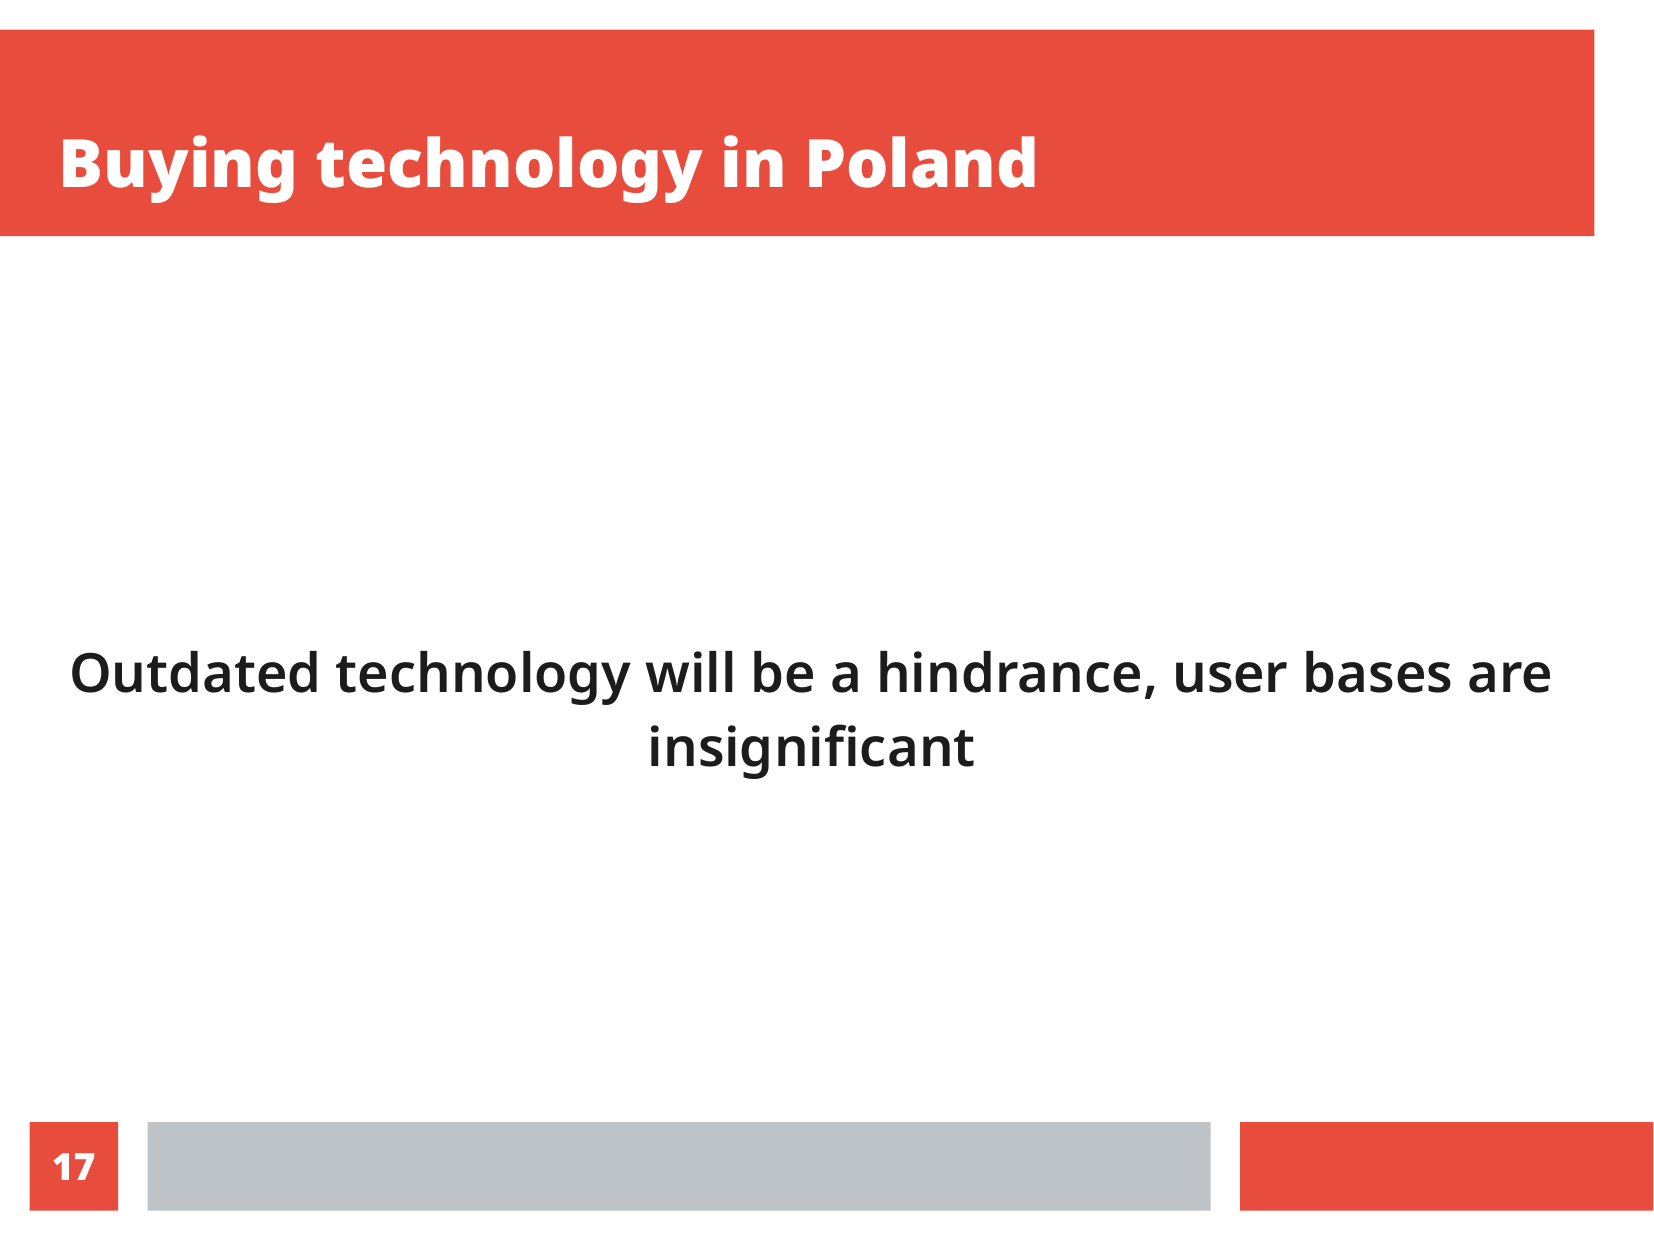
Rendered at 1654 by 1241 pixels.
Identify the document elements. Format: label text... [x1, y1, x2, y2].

title Buying technology in Poland [59, 59, 1595, 207]
list Outdated technology will be a hindrance, user bases are insignificant [59, 324, 1565, 1093]
